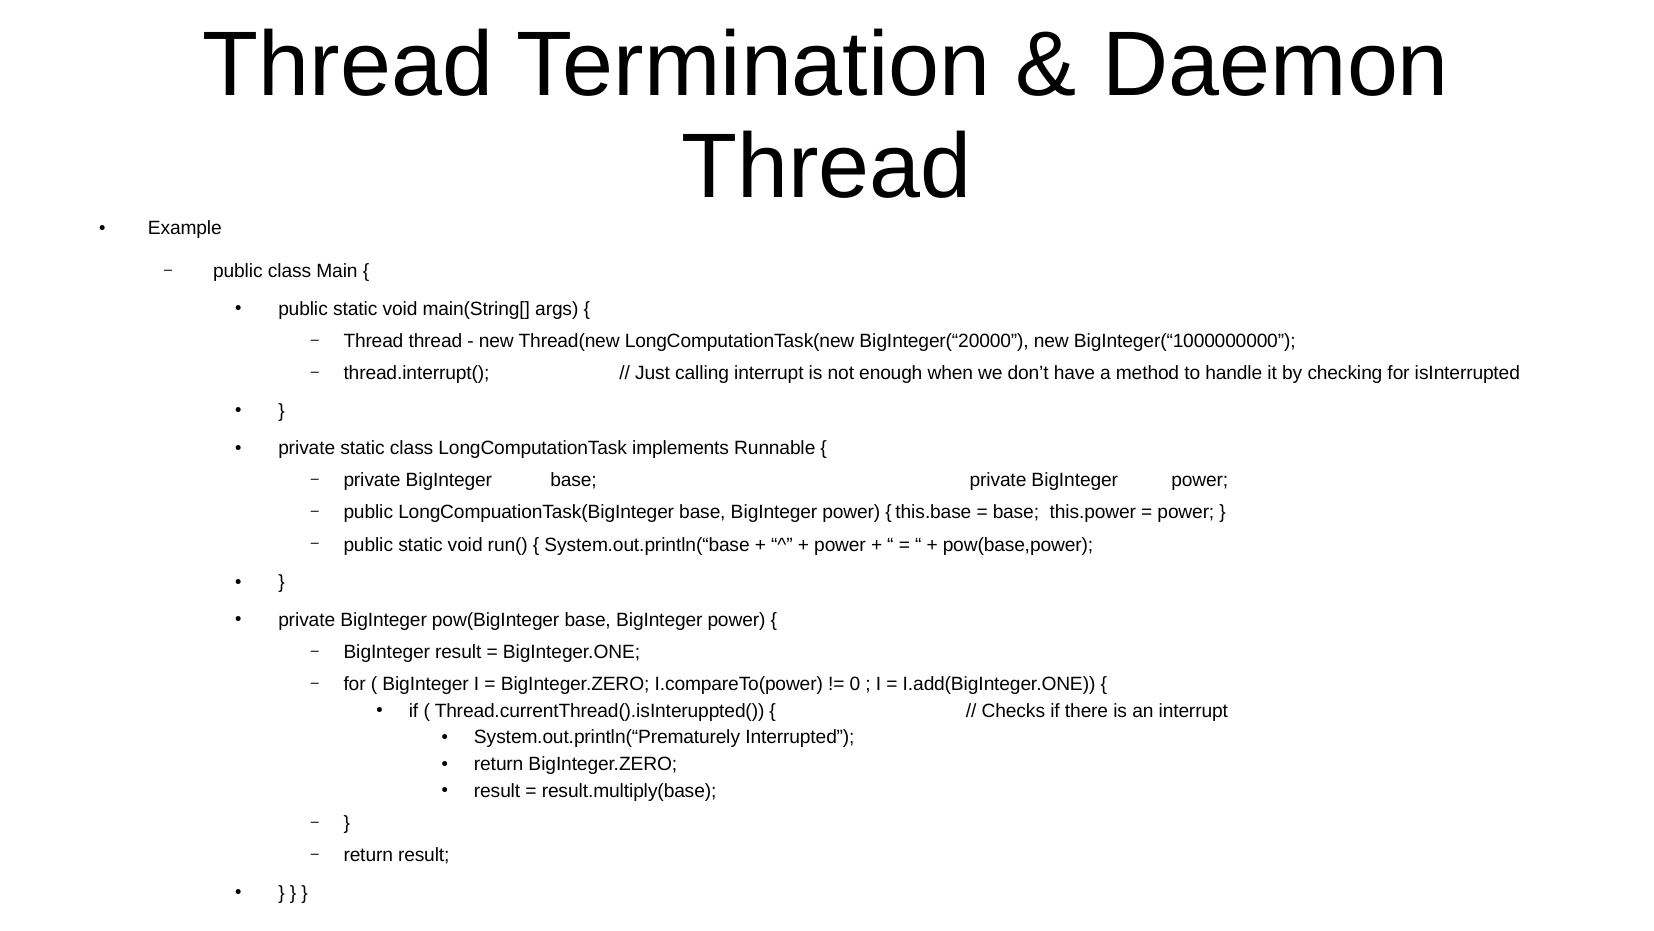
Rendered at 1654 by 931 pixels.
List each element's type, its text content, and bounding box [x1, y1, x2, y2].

list Example public class Main { public static void main(String[] args) { Thread thread - new Thread(new LongComputationTask(new BigInteger(“20000”), new BigInteger(“1000000000”); thread.interrupt(); // Just calling interrupt is not enough when we don’t have a method to handle it by checking for isInterrupted } private static class LongComputationTask implements Runnable { private BigInteger base; private BigInteger power; public LongCompuationTask(BigInteger base, BigInteger power) { this.base = base; this.power = power; } public static void run() { System.out.println(“base + “^” + power + “ = “ + pow(base,power); } private BigInteger pow(BigInteger base, BigInteger power) { BigInteger result = BigInteger.ONE; for ( BigInteger I = BigInteger.ZERO; I.compareTo(power) != 0 ; I = I.add(BigInteger.ONE)) { if ( Thread.currentThread().isInteruppted()) { // Checks if there is an interrupt System.out.println(“Prematurely Interrupted”); return BigInteger.ZERO; result = result.multiply(base); } return result; } } } [82, 217, 1606, 916]
title Thread Termination & Daemon Thread [82, 12, 1571, 217]
